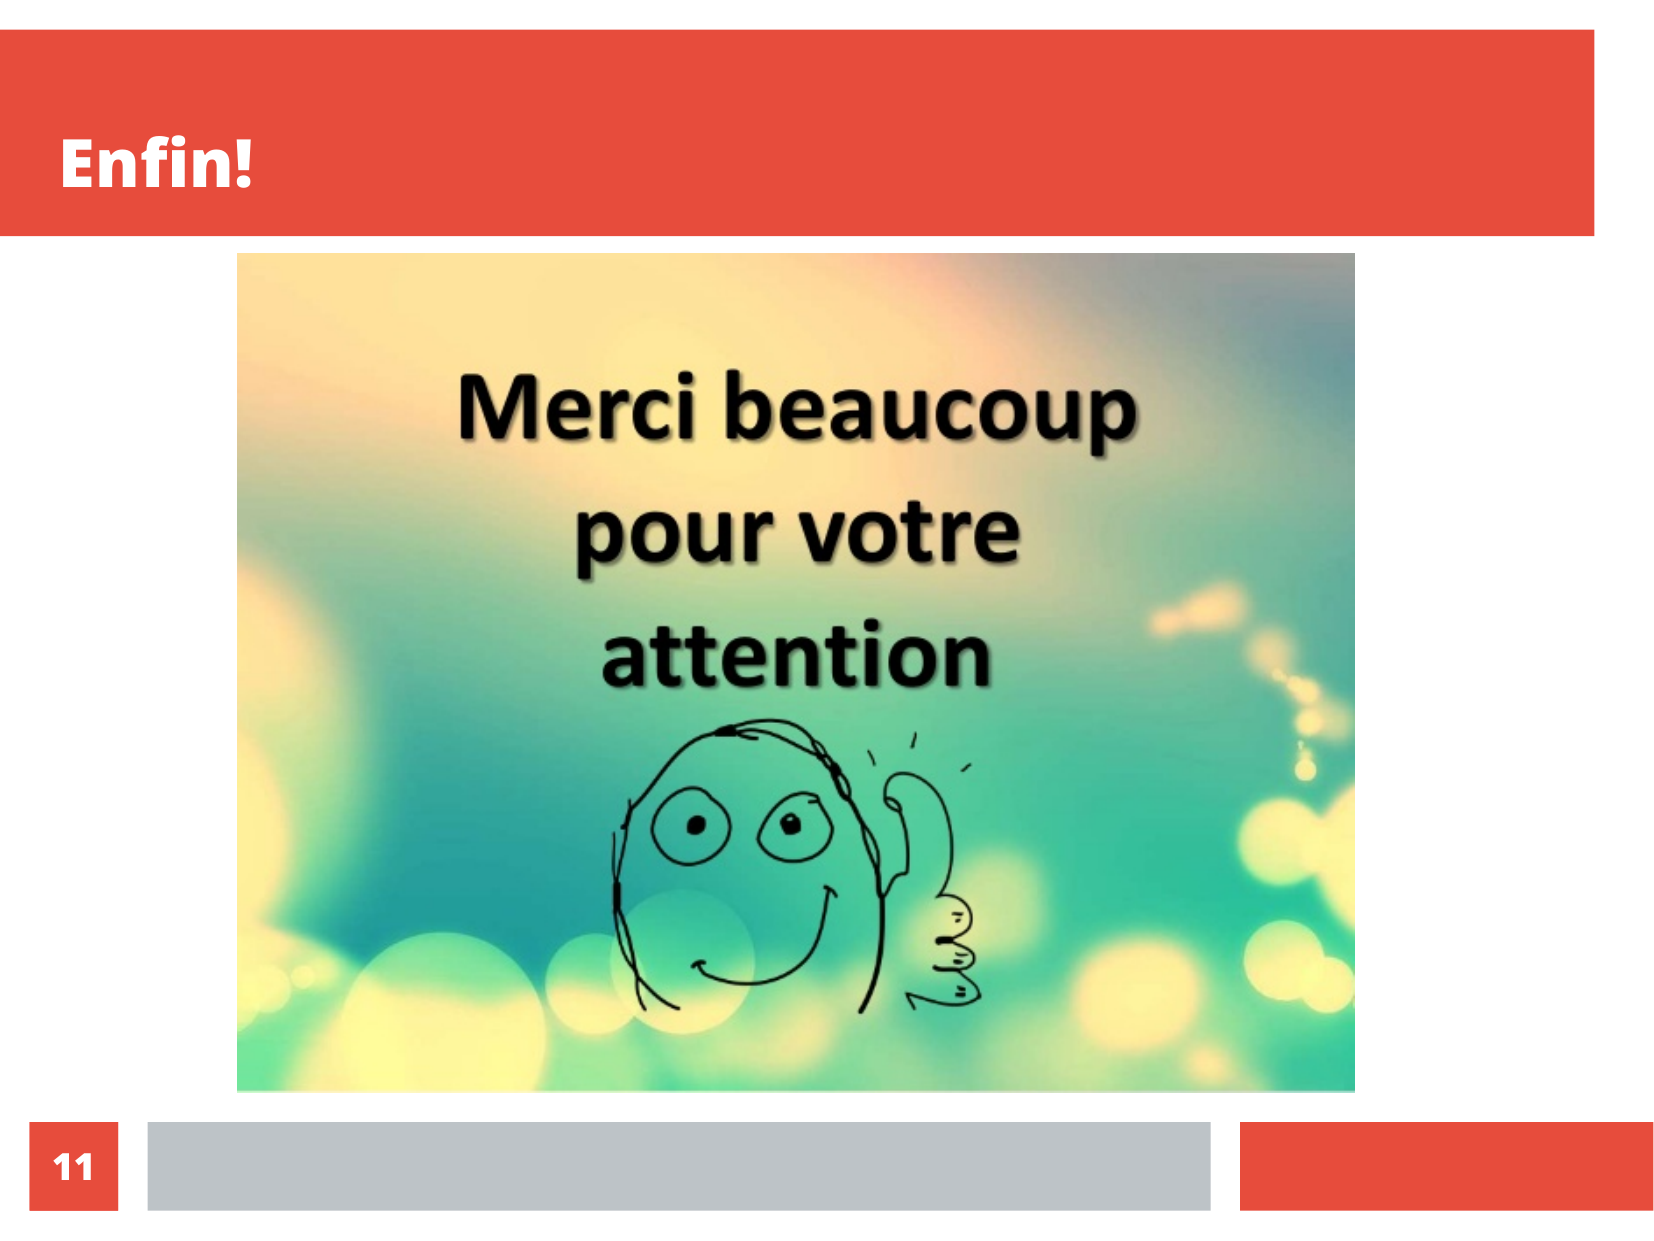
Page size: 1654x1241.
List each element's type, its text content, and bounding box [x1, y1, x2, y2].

title Enfin! [59, 59, 1595, 207]
picture [237, 253, 1355, 1093]
